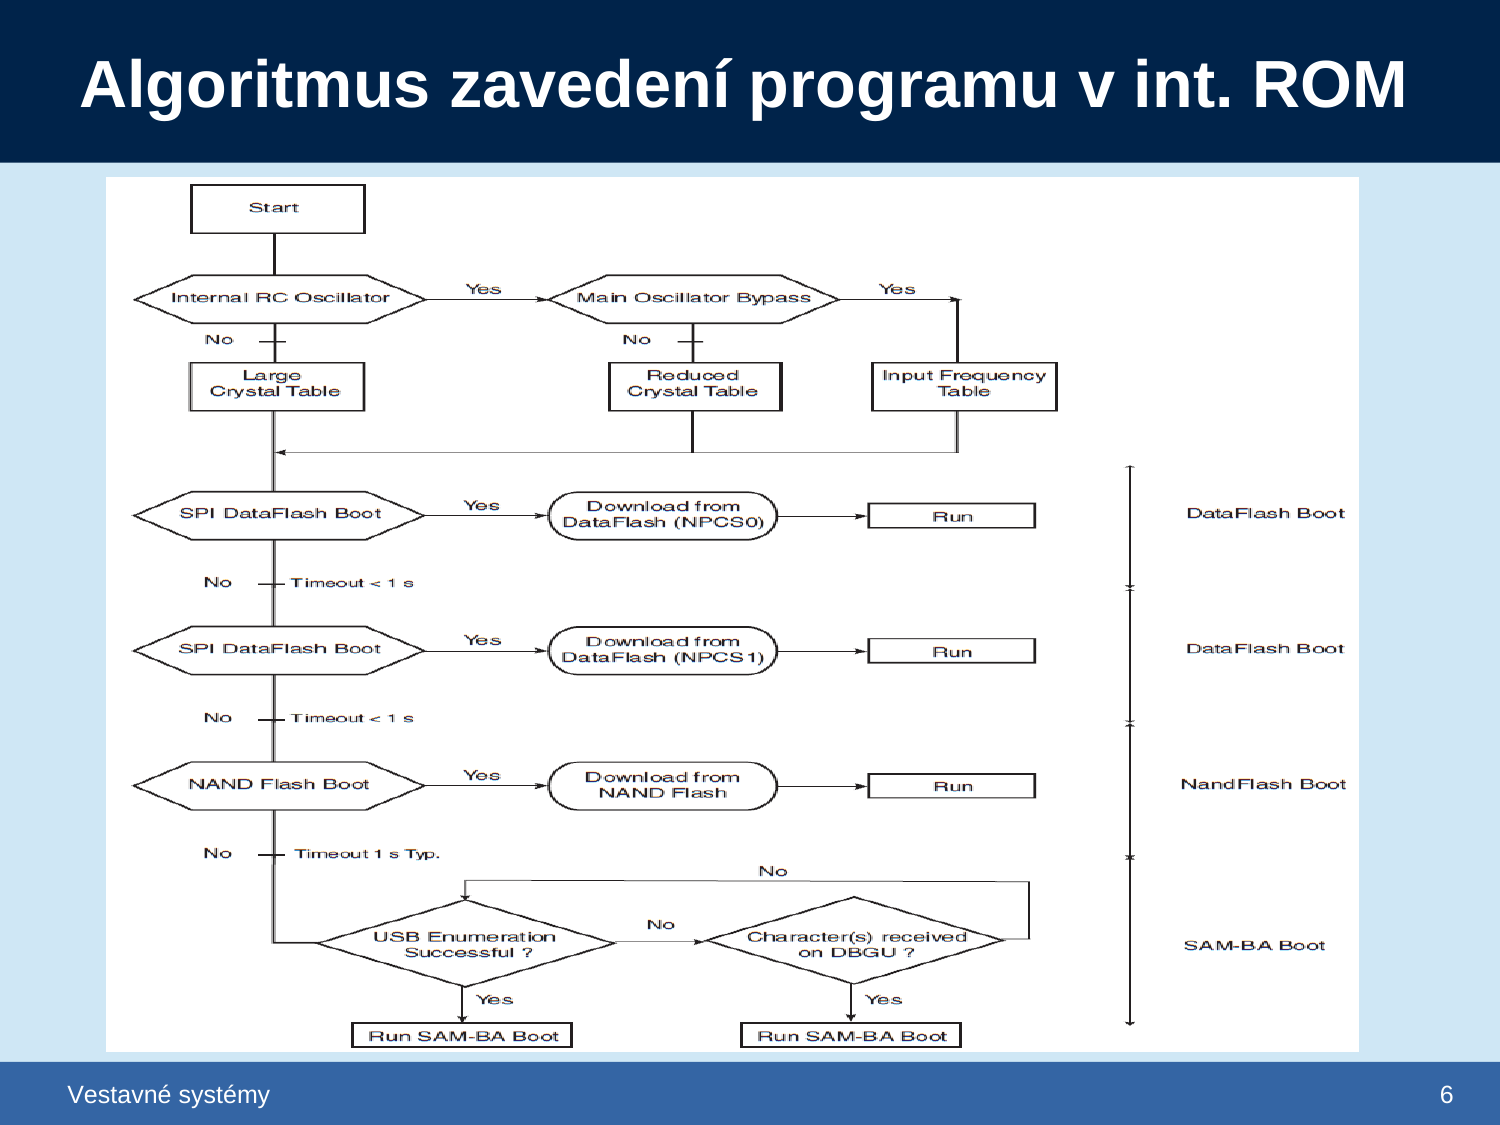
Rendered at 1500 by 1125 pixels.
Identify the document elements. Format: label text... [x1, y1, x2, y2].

title Algoritmus zavedení programu v int. ROM [47, 0, 1443, 164]
picture [106, 177, 1359, 1052]
